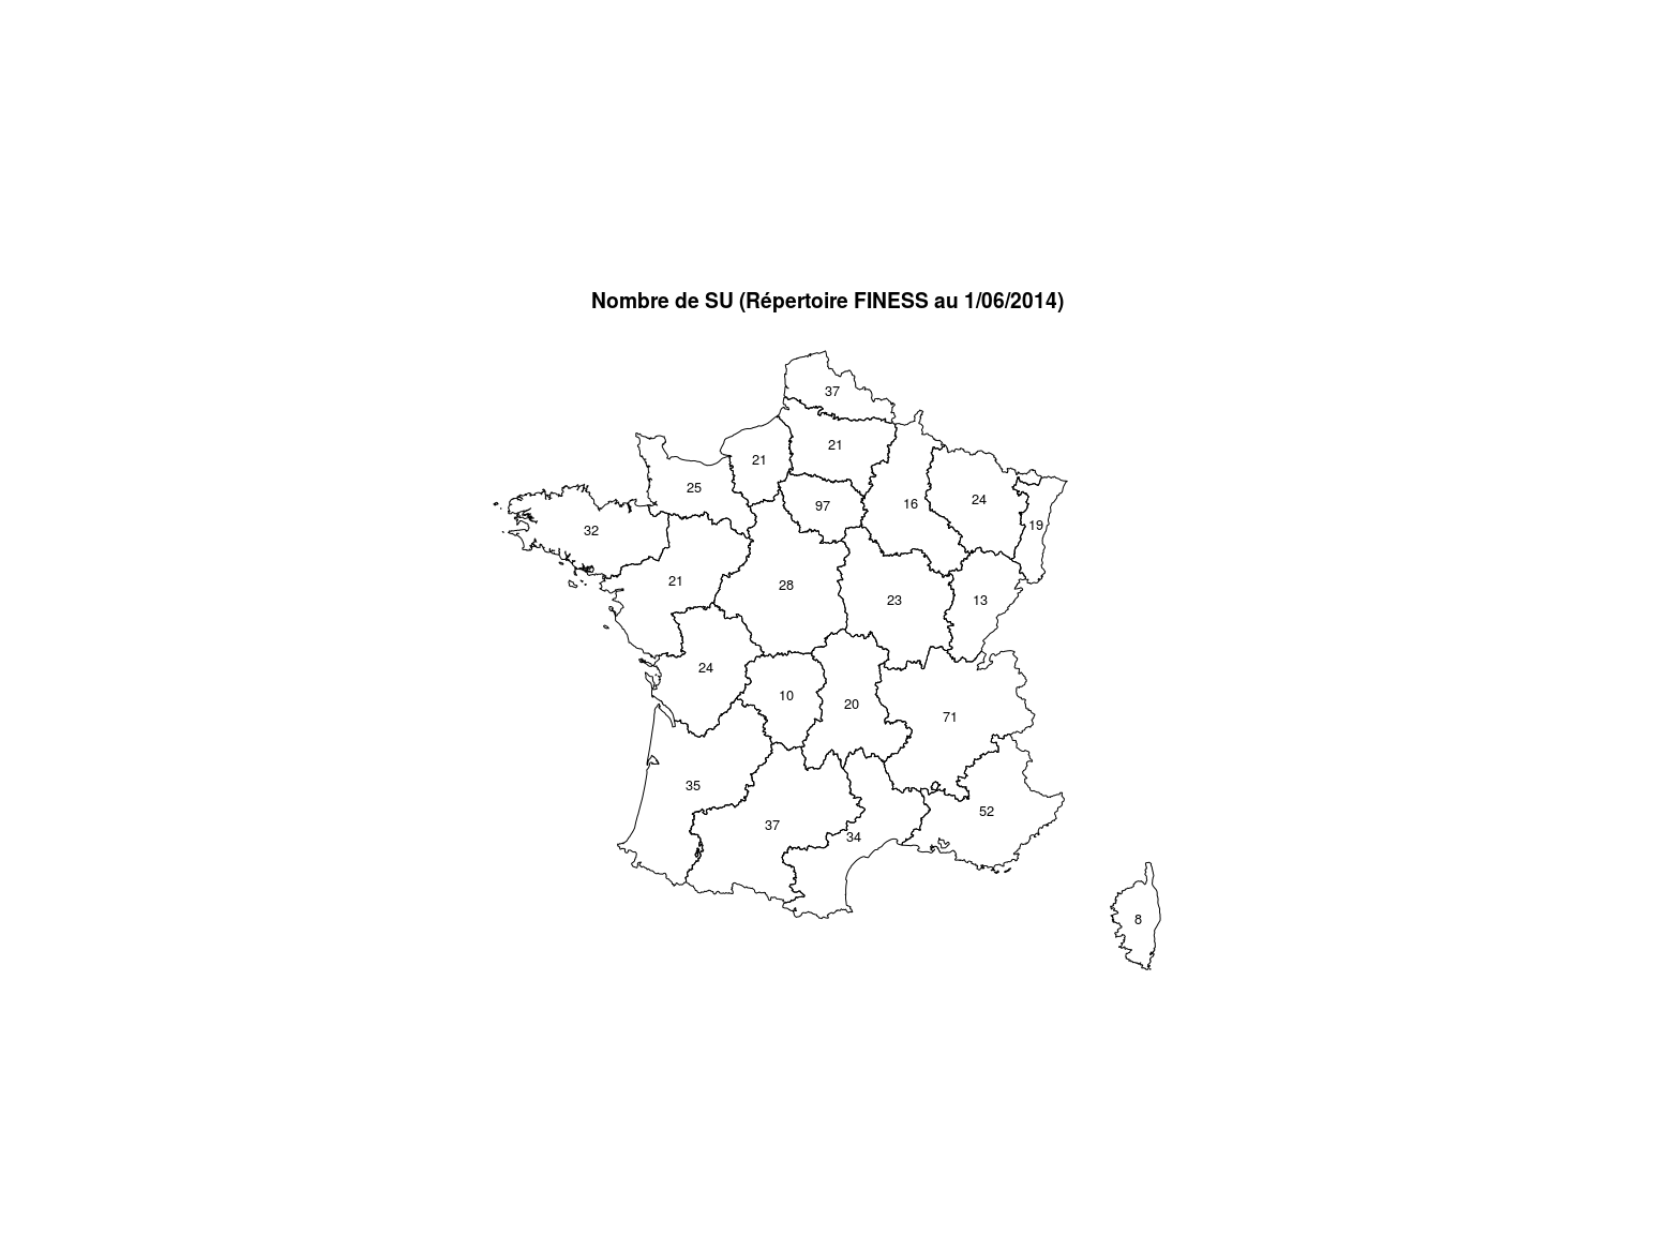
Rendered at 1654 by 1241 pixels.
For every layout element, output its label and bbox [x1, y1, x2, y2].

picture [467, 290, 1187, 1010]
